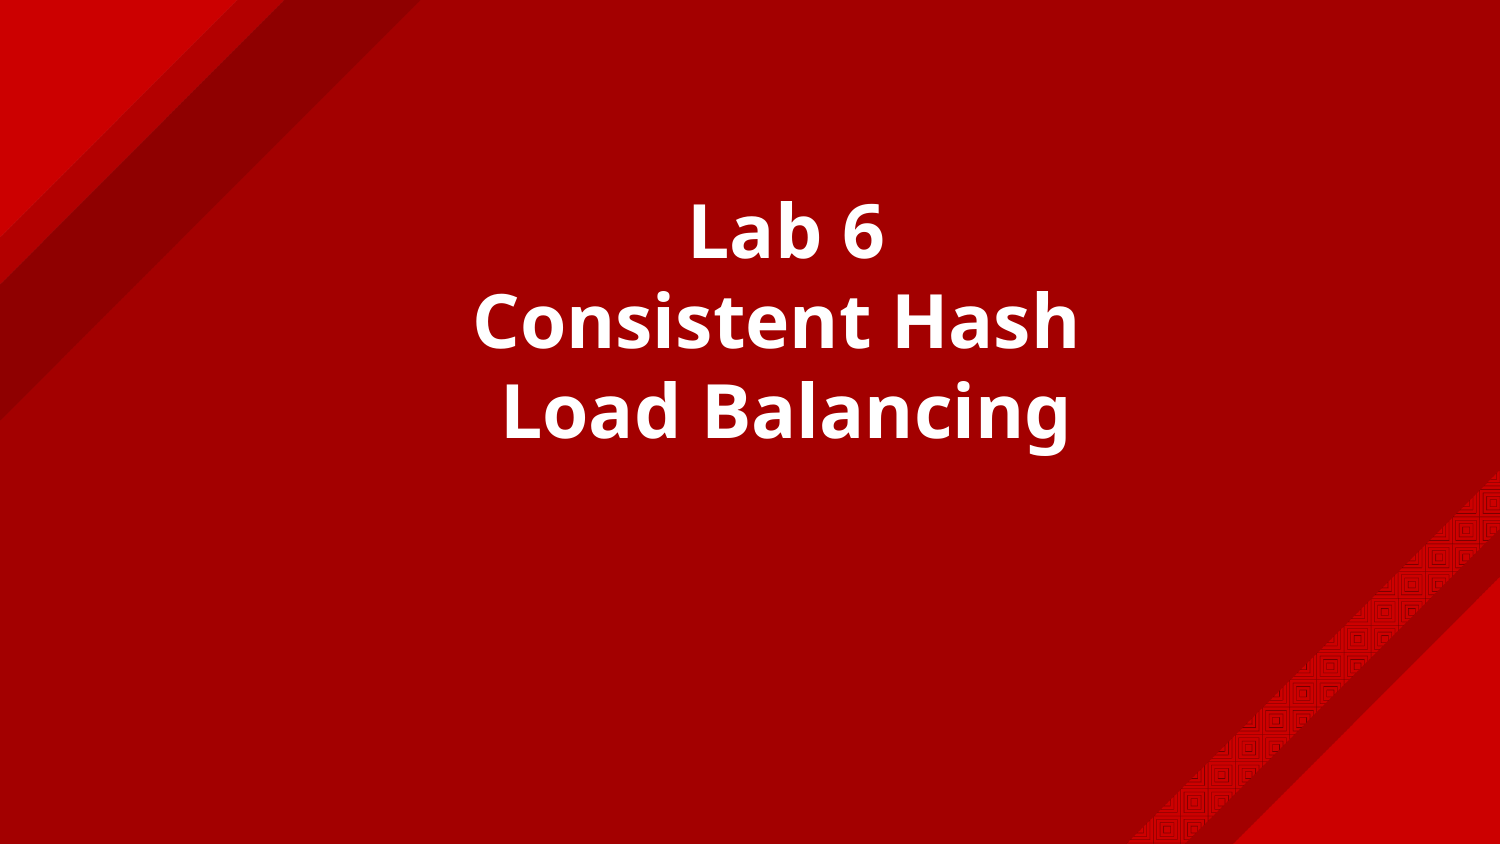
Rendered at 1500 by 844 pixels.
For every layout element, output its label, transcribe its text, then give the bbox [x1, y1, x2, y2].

title Lab 6 Consistent Hash Load Balancing [298, 356, 1274, 469]
picture [0, 0, 1500, 844]
